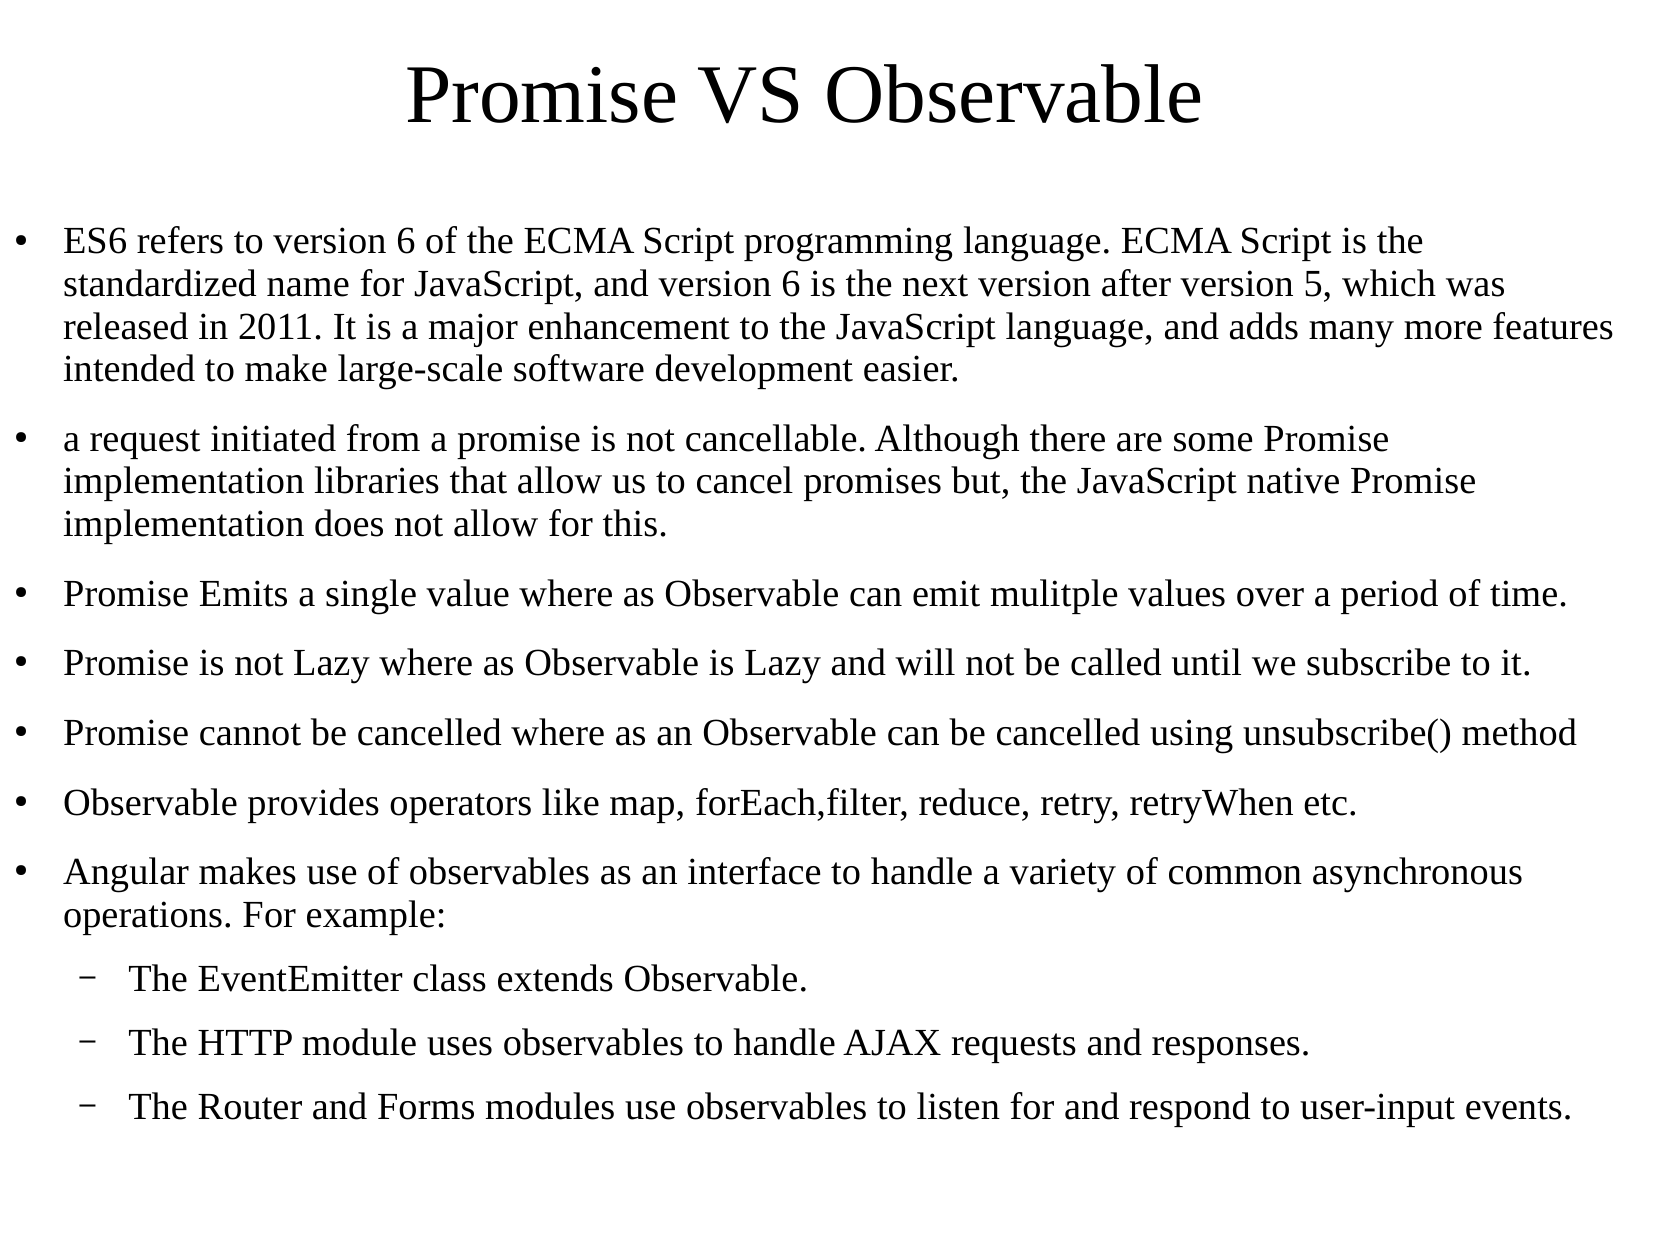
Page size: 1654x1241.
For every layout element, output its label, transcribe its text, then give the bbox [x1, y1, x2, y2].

title Promise VS Observable [82, 48, 1528, 141]
list ES6 refers to version 6 of the ECMA Script programming language. ECMA Script is the standardized name for JavaScript, and version 6 is the next version after version 5, which was released in 2011. It is a major enhancement to the JavaScript language, and adds many more features intended to make large-scale software development easier. a request initiated from a promise is not cancellable. Although there are some Promise implementation libraries that allow us to cancel promises but, the JavaScript native Promise implementation does not allow for this. Promise Emits a single value where as Observable can emit mulitple values over a period of time. Promise is not Lazy where as Observable is Lazy and will not be called until we subscribe to it. Promise cannot be cancelled where as an Observable can be cancelled using unsubscribe() method Observable provides operators like map, forEach,filter, reduce, retry, retryWhen etc. Angular makes use of observables as an interface to handle a variety of common asynchronous operations. For example: The EventEmitter class extends Observable. The HTTP module uses observables to handle AJAX requests and responses. The Router and Forms modules use observables to listen for and respond to user-input events. [0, 150, 1621, 1228]
